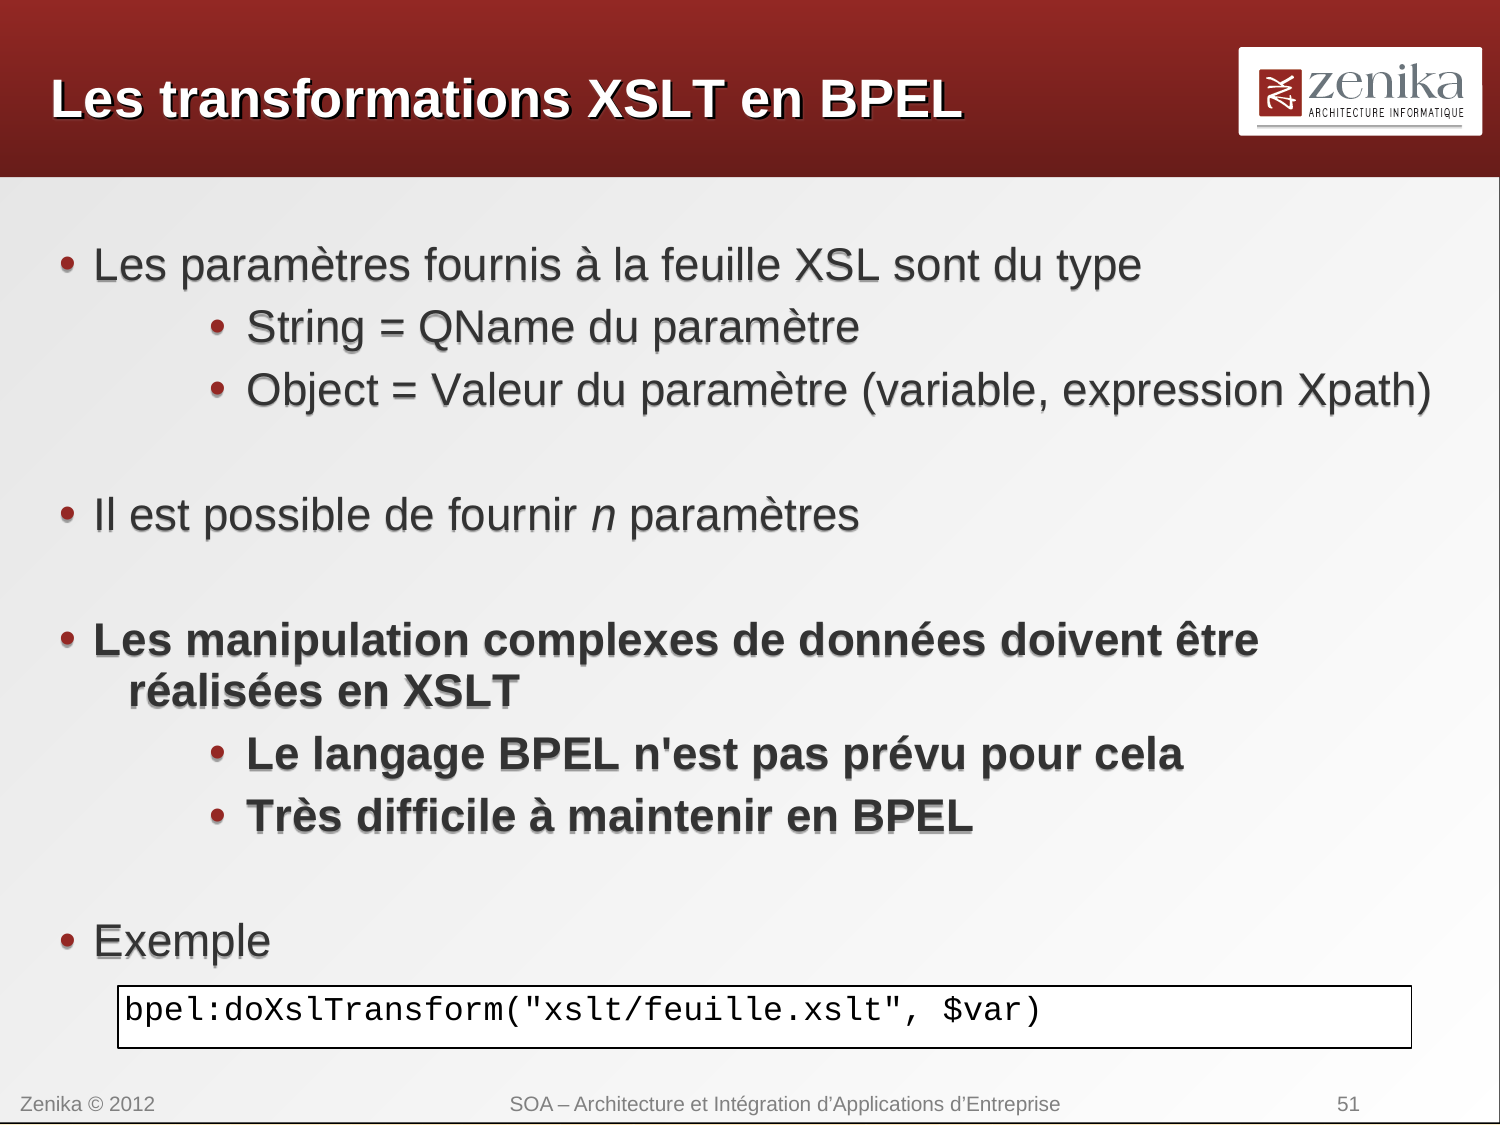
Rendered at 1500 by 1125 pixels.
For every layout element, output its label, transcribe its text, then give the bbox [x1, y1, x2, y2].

text_box bpel:doXslTransform("xslt/feuille.xslt", $var) [118, 986, 1412, 1049]
title Les transformations XSLT en BPEL [50, 22, 1206, 172]
subtitle Les paramètres fournis à la feuille XSL sont du type String = QName du paramètre Object = Valeur du paramètre (variable, expression Xpath) Il est possible de fournir n paramètres Les manipulation complexes de données doivent être réalisées en XSLT Le langage BPEL n'est pas prévu pour cela Très difficile à maintenir en BPEL Exemple [59, 236, 1444, 1065]
